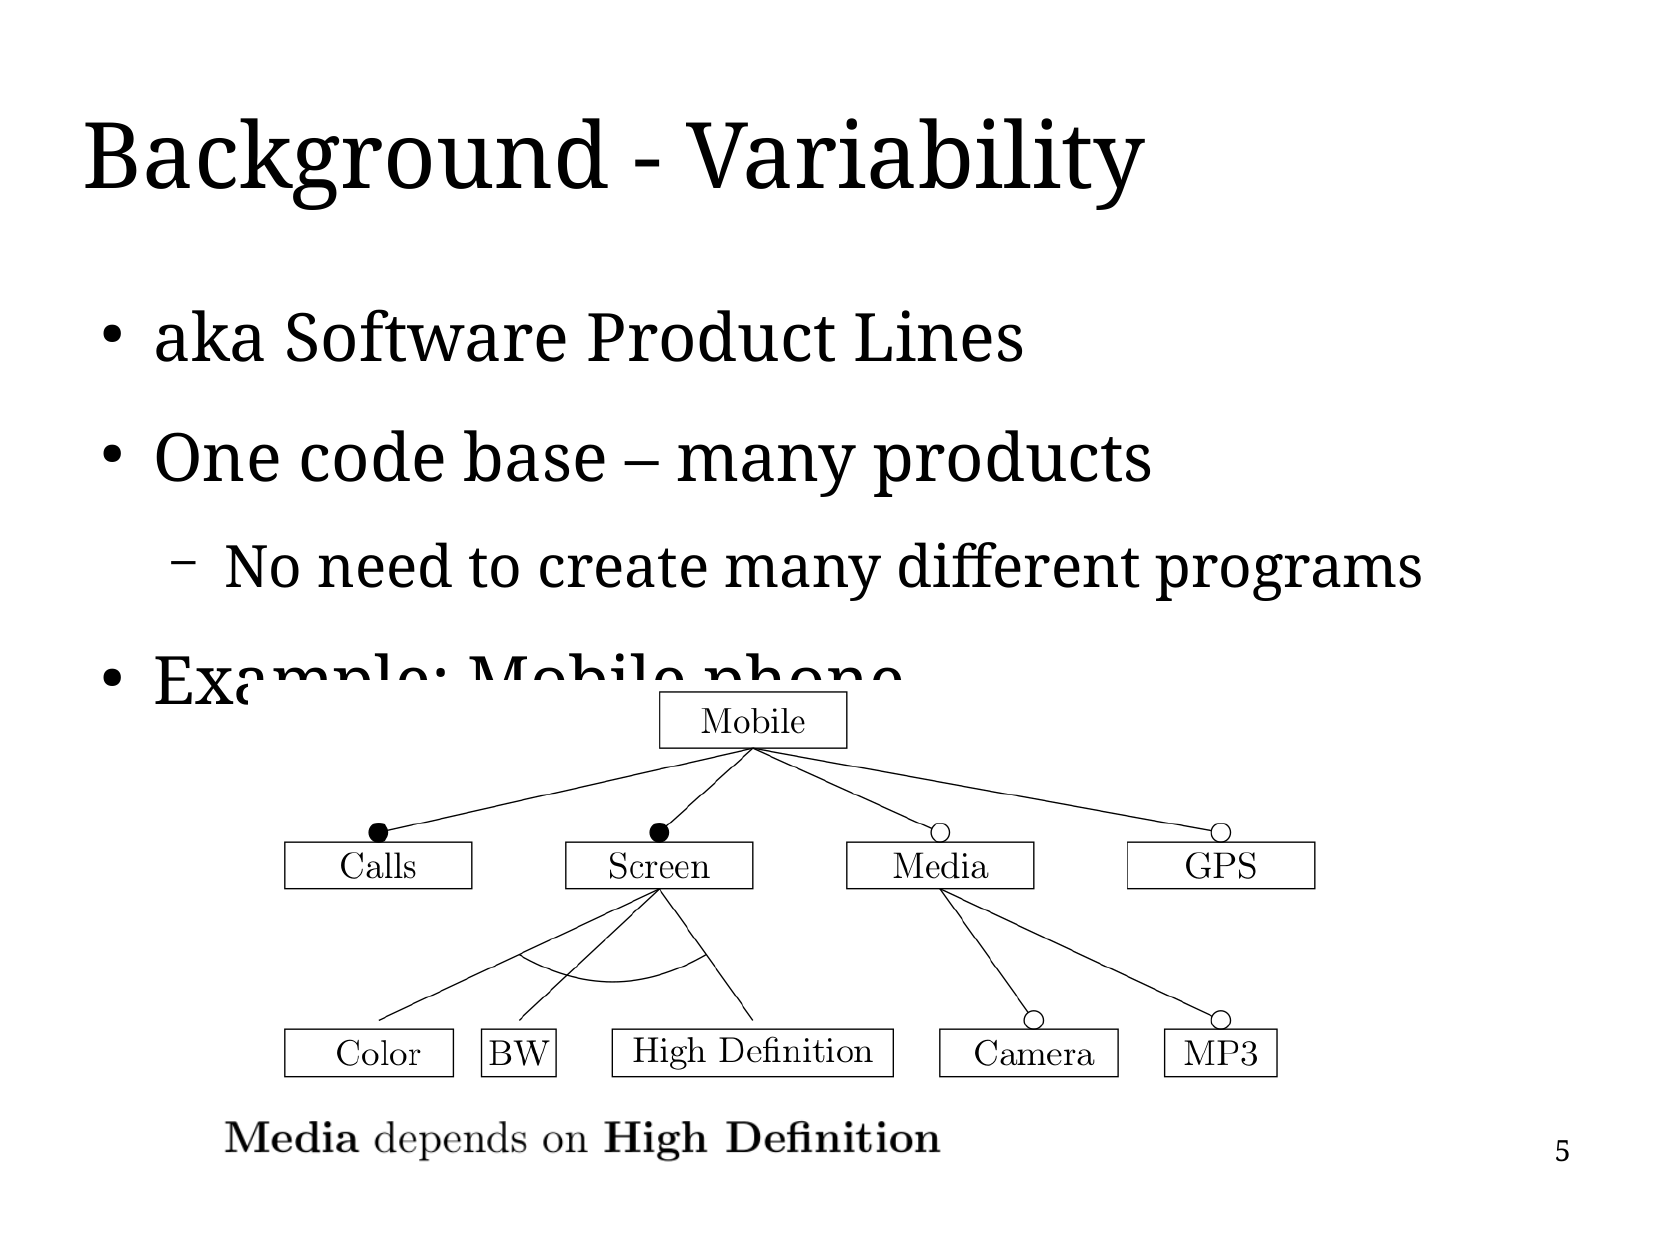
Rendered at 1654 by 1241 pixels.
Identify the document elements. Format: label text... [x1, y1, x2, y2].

title Background - Variability [82, 49, 1571, 257]
list aka Software Product Lines One code base – many products No need to create many different programs Example: Mobile phone [82, 290, 1571, 1010]
picture [212, 680, 1320, 1170]
